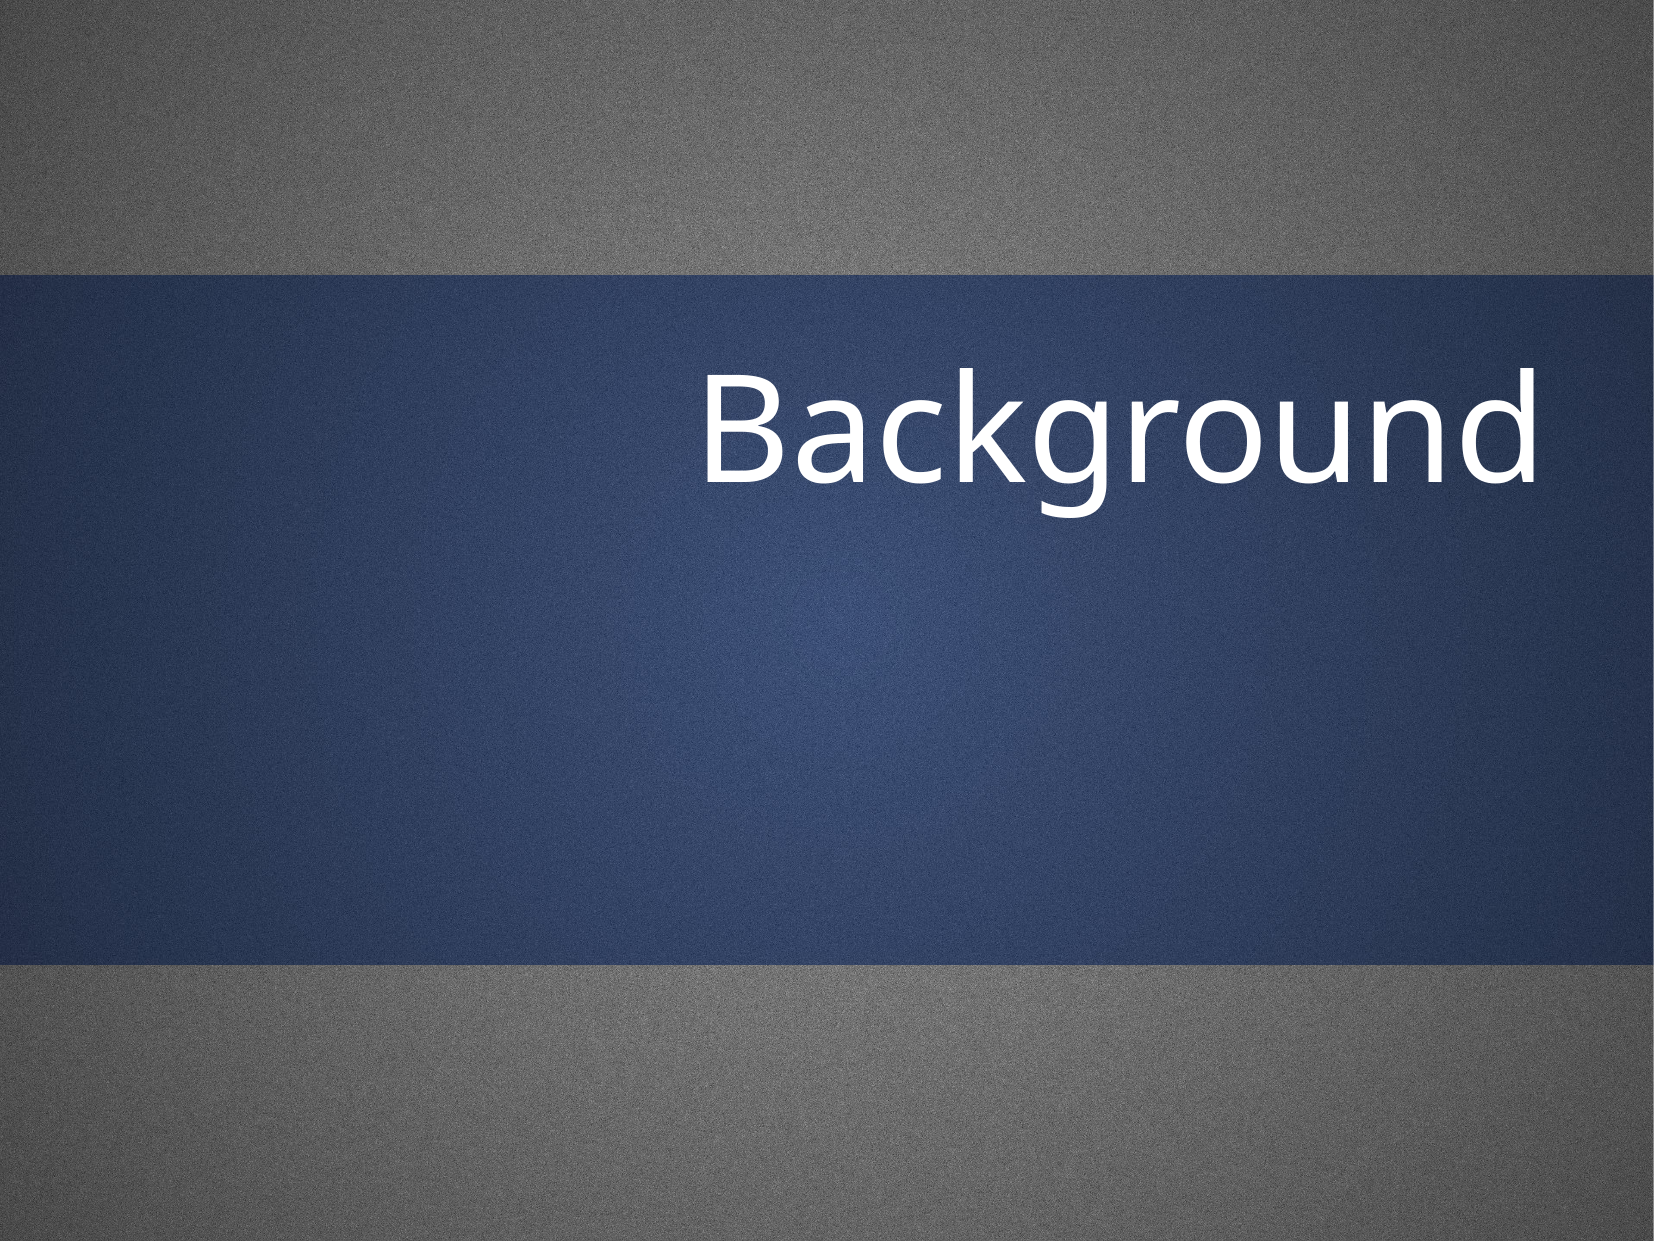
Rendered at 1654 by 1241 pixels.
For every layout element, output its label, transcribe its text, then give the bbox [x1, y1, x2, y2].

picture [0, 0, 1654, 1241]
text_box Background [447, 315, 1562, 654]
